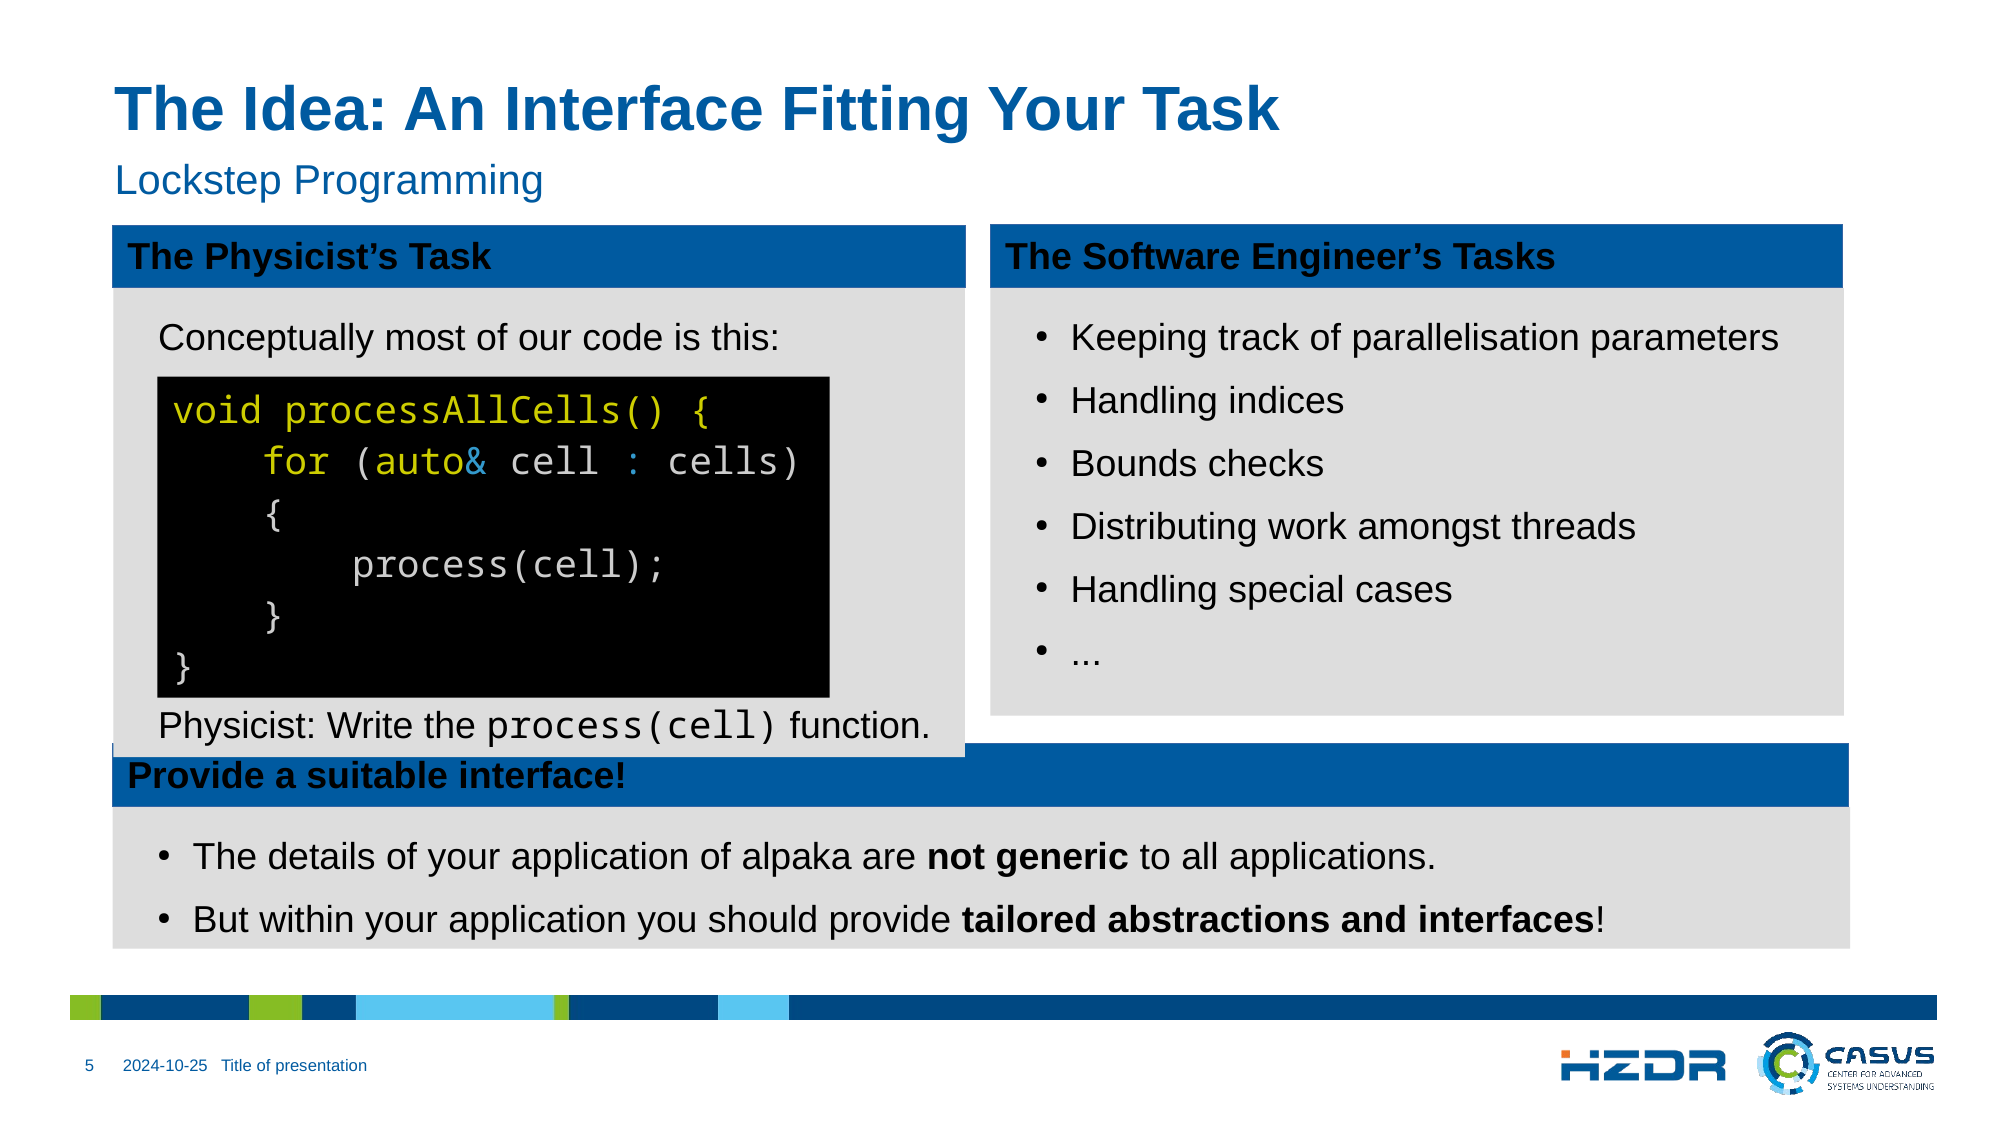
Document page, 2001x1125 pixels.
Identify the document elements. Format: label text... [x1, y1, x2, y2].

text_box Conceptually most of our code is this: Physicist: Write the process(cell) function. [113, 288, 965, 718]
text_box Keeping track of parallelisation parameters Handling indices Bounds checks Distributing work amongst threads Handling special cases ... [990, 288, 1844, 716]
title The Idea: An Interface Fitting Your Task [114, 80, 1934, 148]
text_box The Physicist’s Task [112, 225, 966, 288]
picture [1560, 1049, 1726, 1081]
text_box void processAllCells() { for (auto& cell : cells) { process(cell); } } [157, 376, 830, 617]
text_box Provide a suitable interface! [112, 743, 1849, 807]
slide_number 2024-10-25 [107, 1034, 208, 1095]
text_box The Software Engineer’s Tasks [990, 224, 1843, 288]
picture [104, 995, 569, 1020]
text_box The details of your application of alpaka are not generic to all applications. But within your application you should provide tailored abstractions and interfaces! [112, 807, 1851, 949]
picture [572, 995, 1937, 1020]
picture [70, 995, 101, 1020]
picture [1757, 1032, 1934, 1095]
text_box Lockstep Programming [114, 152, 1267, 208]
